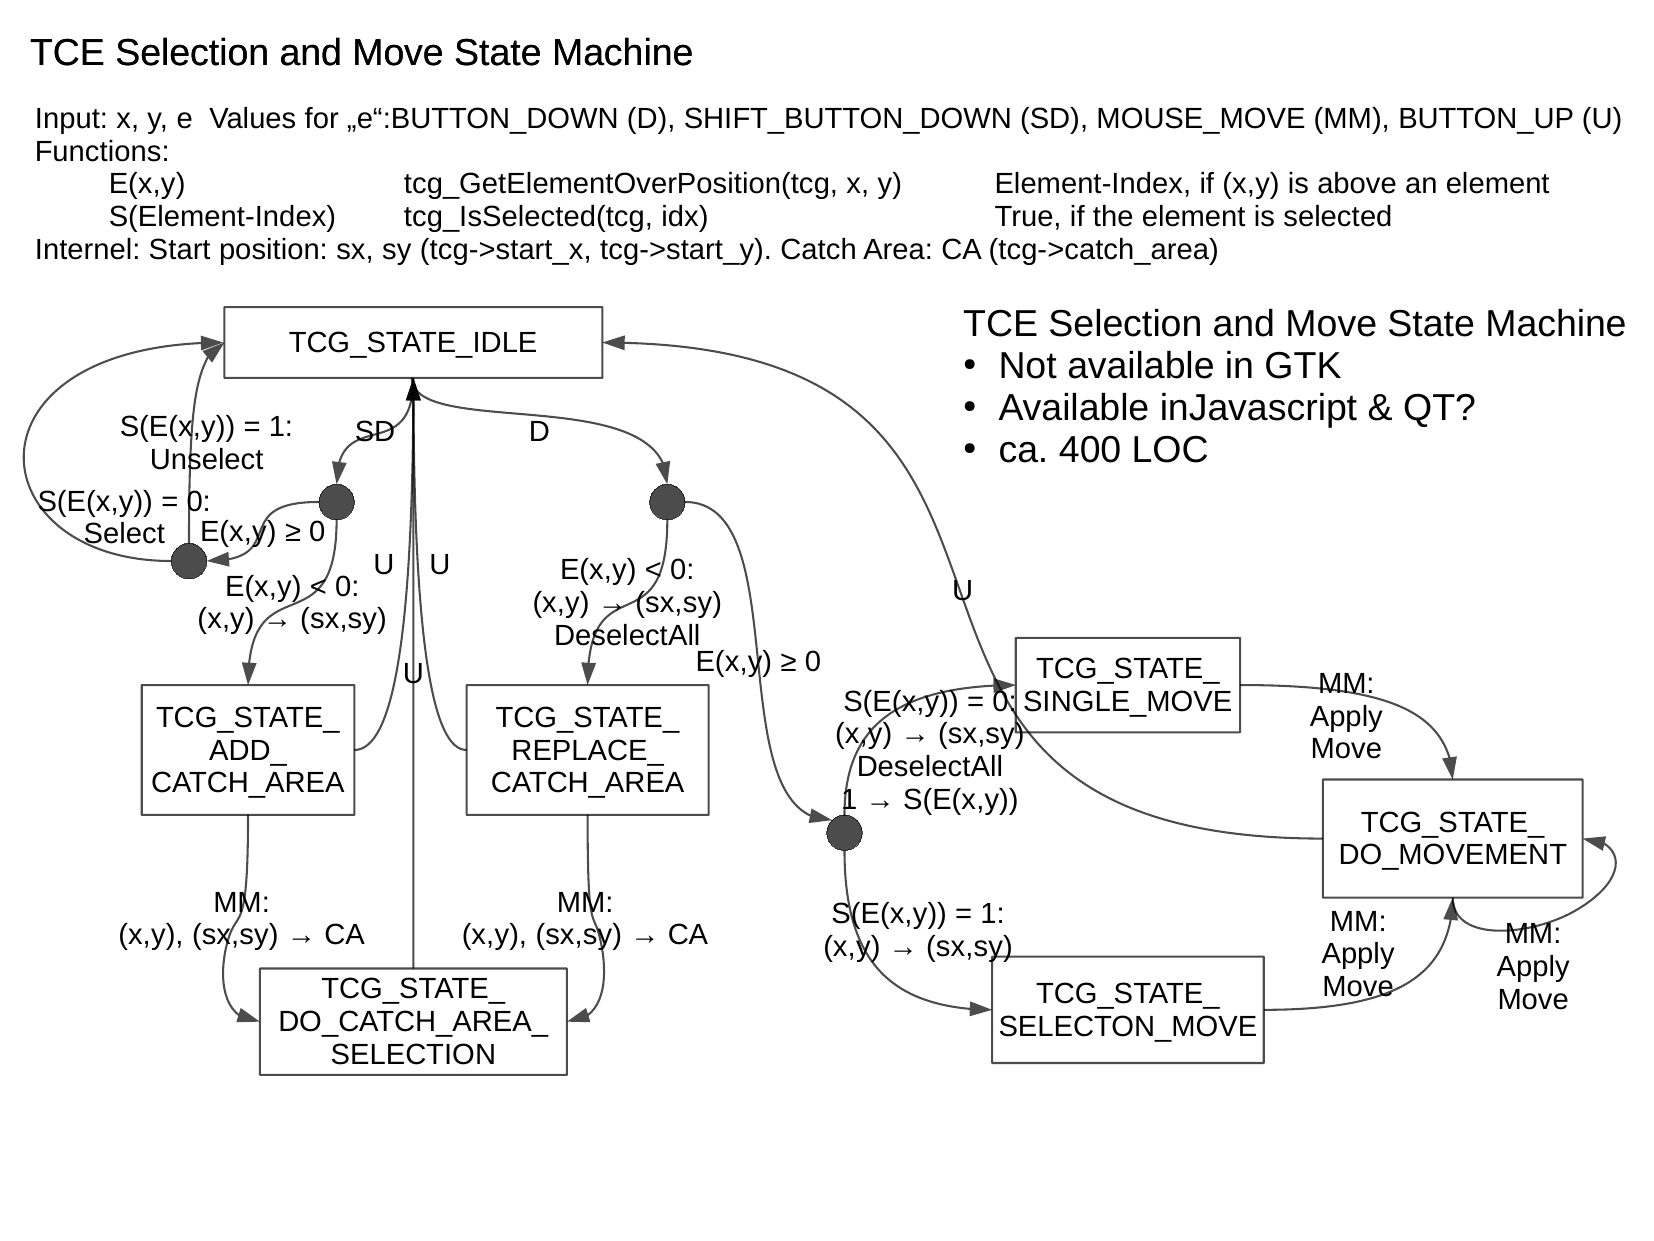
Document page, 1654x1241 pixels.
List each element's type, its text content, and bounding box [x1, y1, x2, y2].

text_box TCE Selection and Move State Machine Not available in GTK Available inJavascript & QT? ca. 400 LOC [948, 295, 1642, 521]
text_box [826, 814, 863, 851]
text_box TCG_STATE_ ADD_ CATCH_AREA [141, 685, 355, 815]
text_box TCG_STATE_ REPLACE_ CATCH_AREA [466, 685, 709, 815]
text_box TCG_STATE_ DO_CATCH_AREA_ SELECTION [259, 968, 567, 1075]
text_box TCG_STATE_IDLE [224, 307, 603, 378]
text_box [171, 543, 207, 579]
text_box [318, 484, 355, 520]
text_box TCG_STATE_ SINGLE_MOVE [1015, 637, 1241, 733]
text_box [649, 484, 686, 520]
text_box TCG_STATE_ SELECTON_MOVE [992, 956, 1264, 1063]
text_box TCG_STATE_ DO_MOVEMENT [1322, 779, 1583, 898]
text_box TCE Selection and Move State Machine [15, 23, 709, 81]
text_box Input: x, y, e Values for „e“:BUTTON_DOWN (D), SHIFT_BUTTON_DOWN (SD), MOUSE_MOVE (MM), BUTTON_UP (U) Functions: E(x,y) tcg_GetElementOverPosition(tcg, x, y) Element-Index, if (x,y) is above an element S(Element-Index) tcg_IsSelected(tcg, idx) True, if the element is selected Internel: Start position: sx, sy (tcg->start_x, tcg->start_y). Catch Area: CA (tcg->catch_area) [20, 94, 1642, 306]
